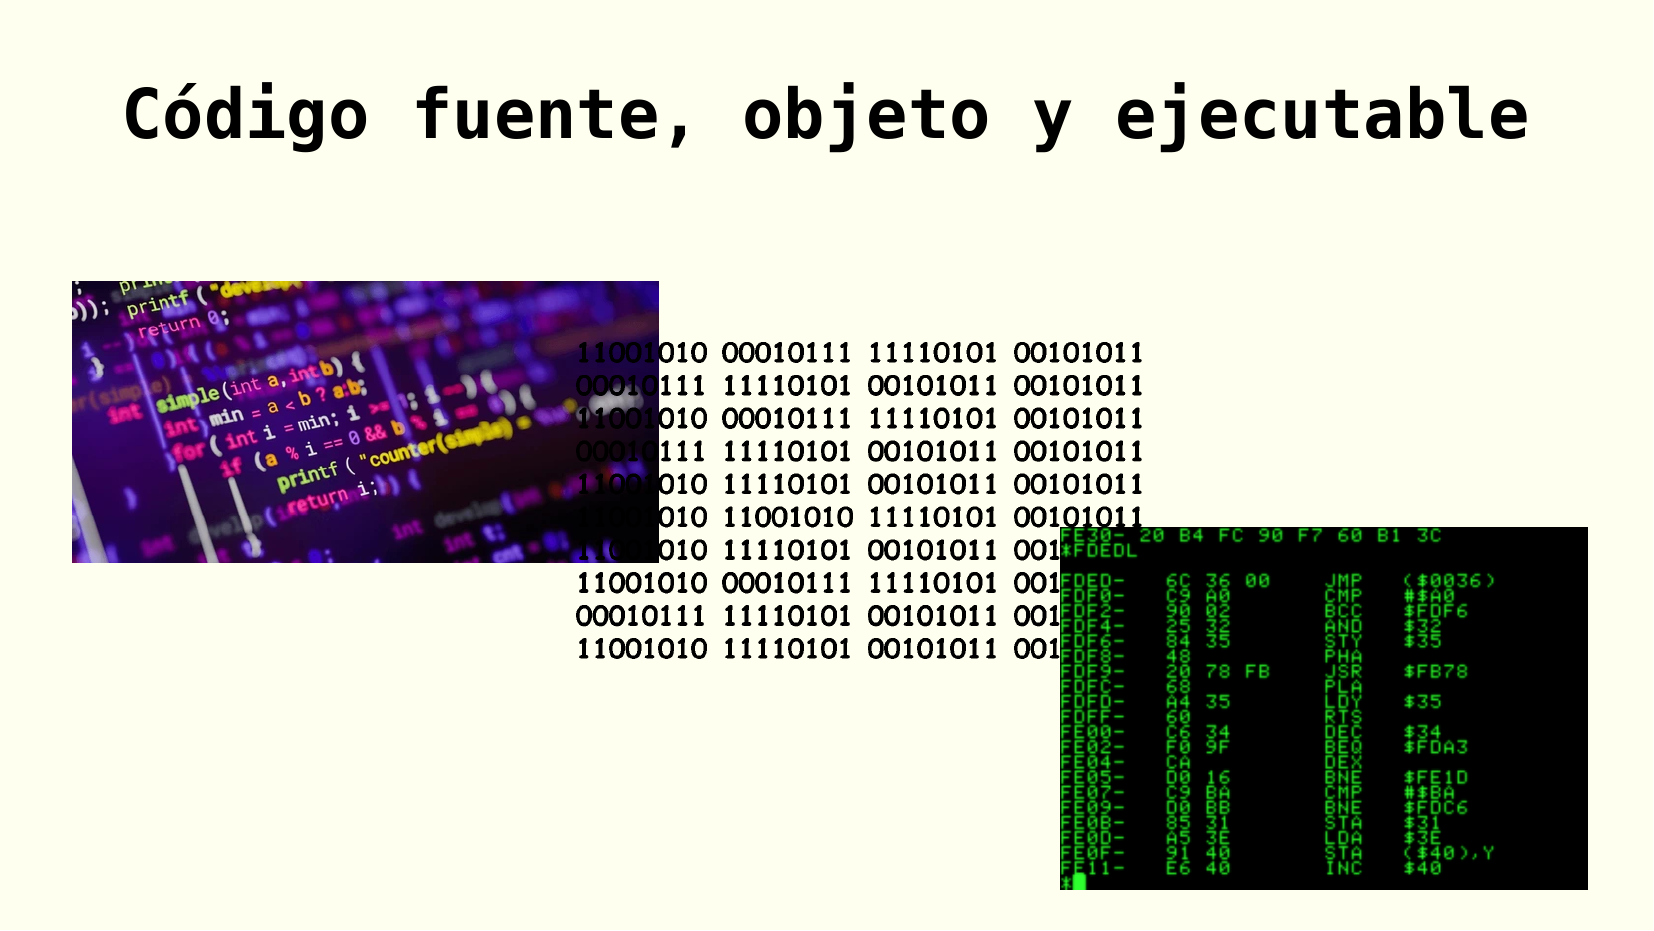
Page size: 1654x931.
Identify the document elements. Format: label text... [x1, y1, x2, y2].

picture [72, 281, 1588, 890]
title Código fuente, objeto y ejecutable [82, 37, 1571, 193]
